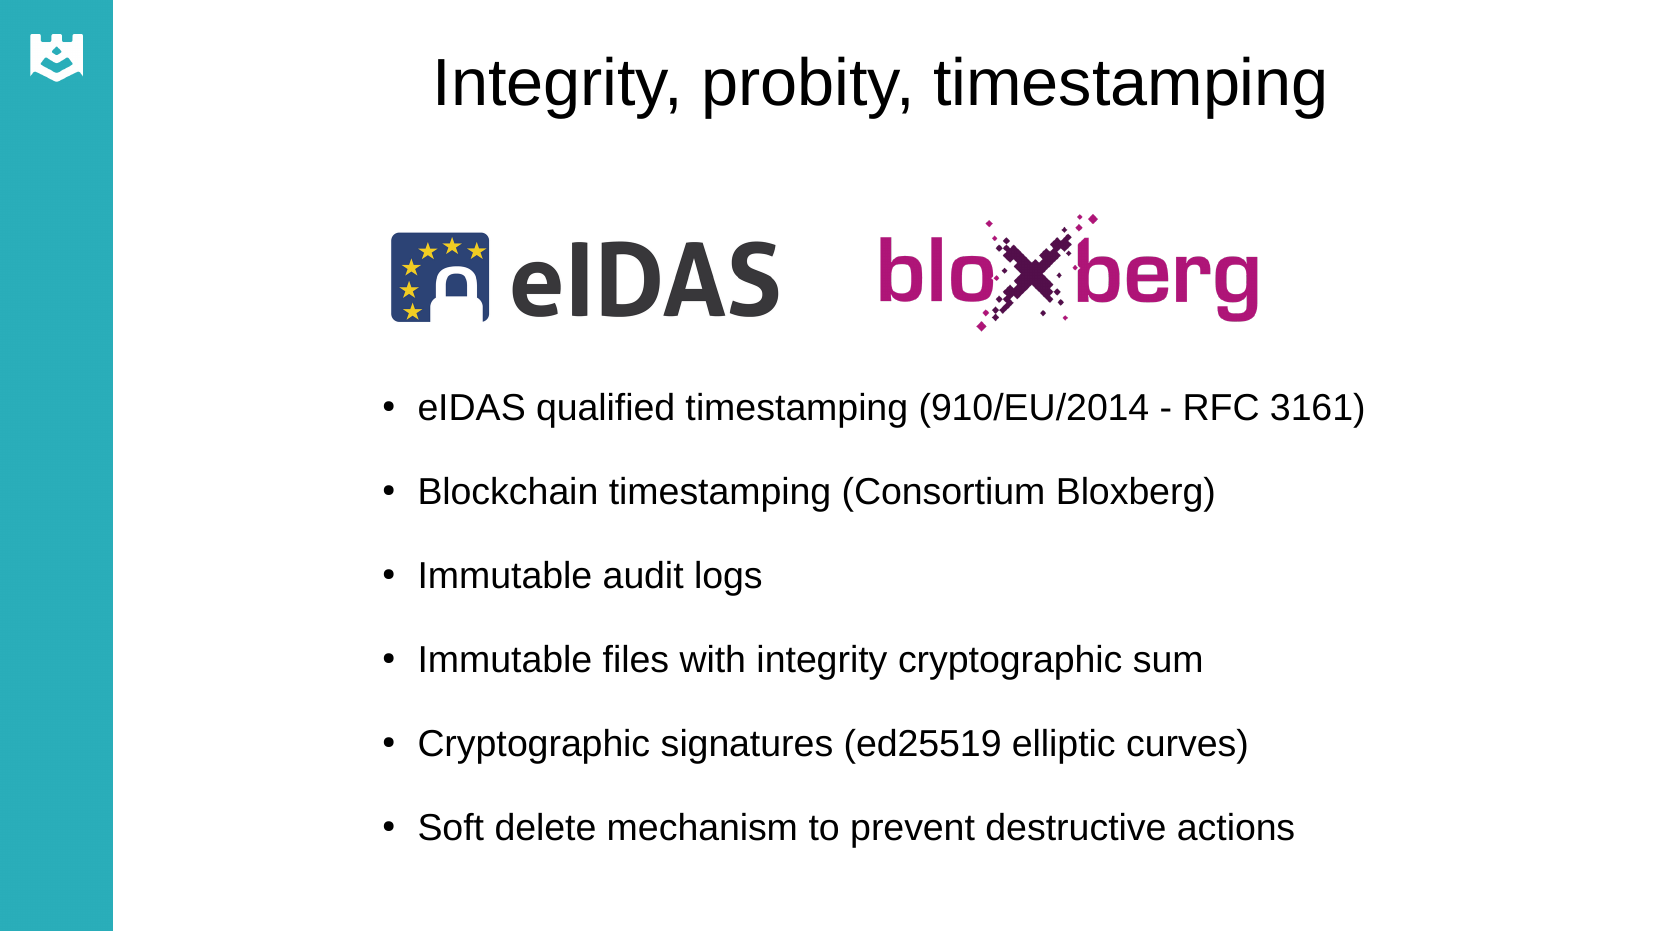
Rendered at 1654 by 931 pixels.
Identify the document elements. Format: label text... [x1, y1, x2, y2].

picture [854, 202, 1283, 338]
picture [0, 0, 113, 931]
picture [374, 217, 795, 338]
text_box eIDAS qualified timestamping (910/EU/2014 - RFC 3161) Blockchain timestamping (Consortium Bloxberg) Immutable audit logs Immutable files with integrity cryptographic sum Cryptographic signatures (ed25519 elliptic curves) Soft delete mechanism to prevent destructive actions [367, 337, 1418, 857]
text_box Integrity, probity, timestamping [113, 37, 1651, 188]
